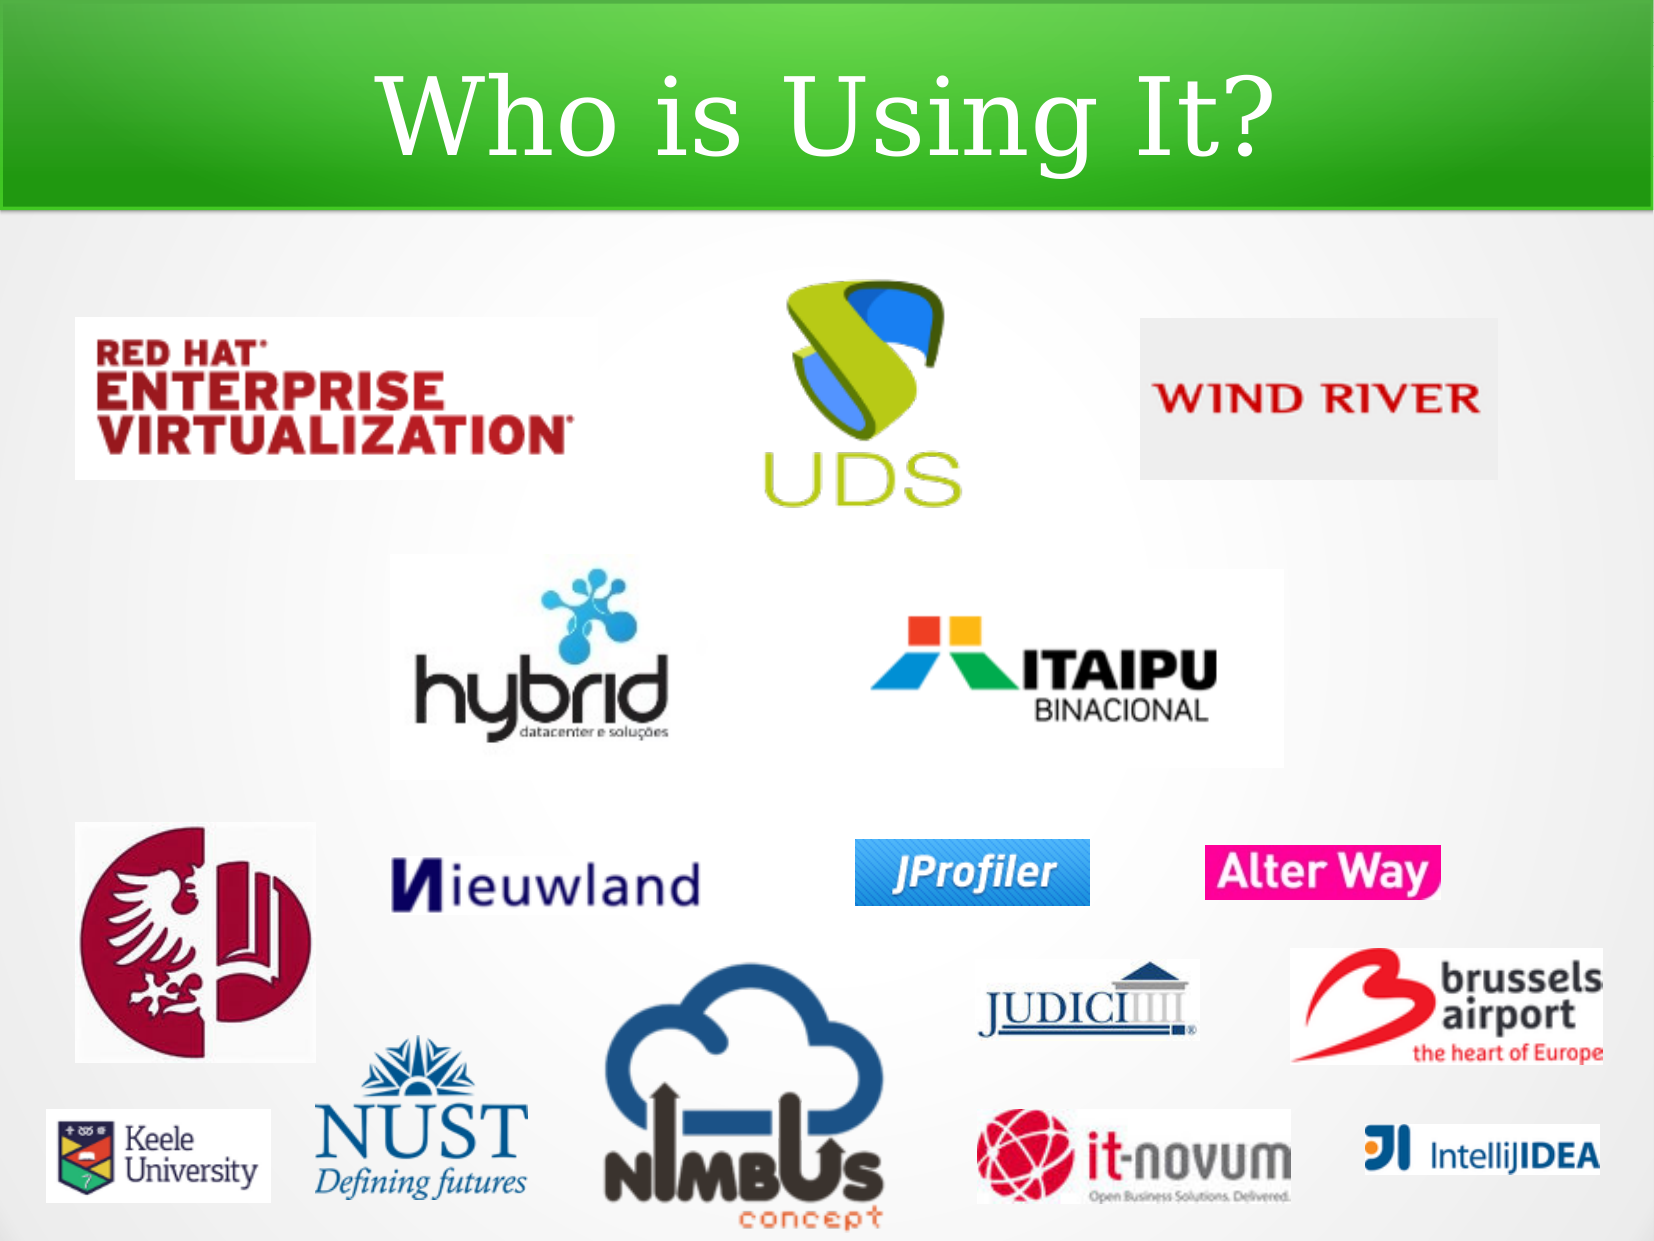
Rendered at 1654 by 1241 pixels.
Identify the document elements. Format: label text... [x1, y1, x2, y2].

picture [75, 822, 528, 1201]
picture [977, 1109, 1291, 1204]
picture [855, 839, 1090, 906]
picture [585, 944, 898, 1241]
picture [1290, 948, 1603, 1066]
title Who is Using It? [82, 47, 1571, 189]
picture [1140, 318, 1498, 481]
picture [46, 1109, 271, 1203]
picture [750, 274, 972, 511]
picture [390, 856, 703, 916]
picture [975, 959, 1200, 1041]
picture [75, 317, 598, 481]
picture [1365, 1124, 1600, 1175]
picture [1205, 845, 1441, 901]
picture [810, 569, 1284, 768]
picture [390, 554, 721, 781]
